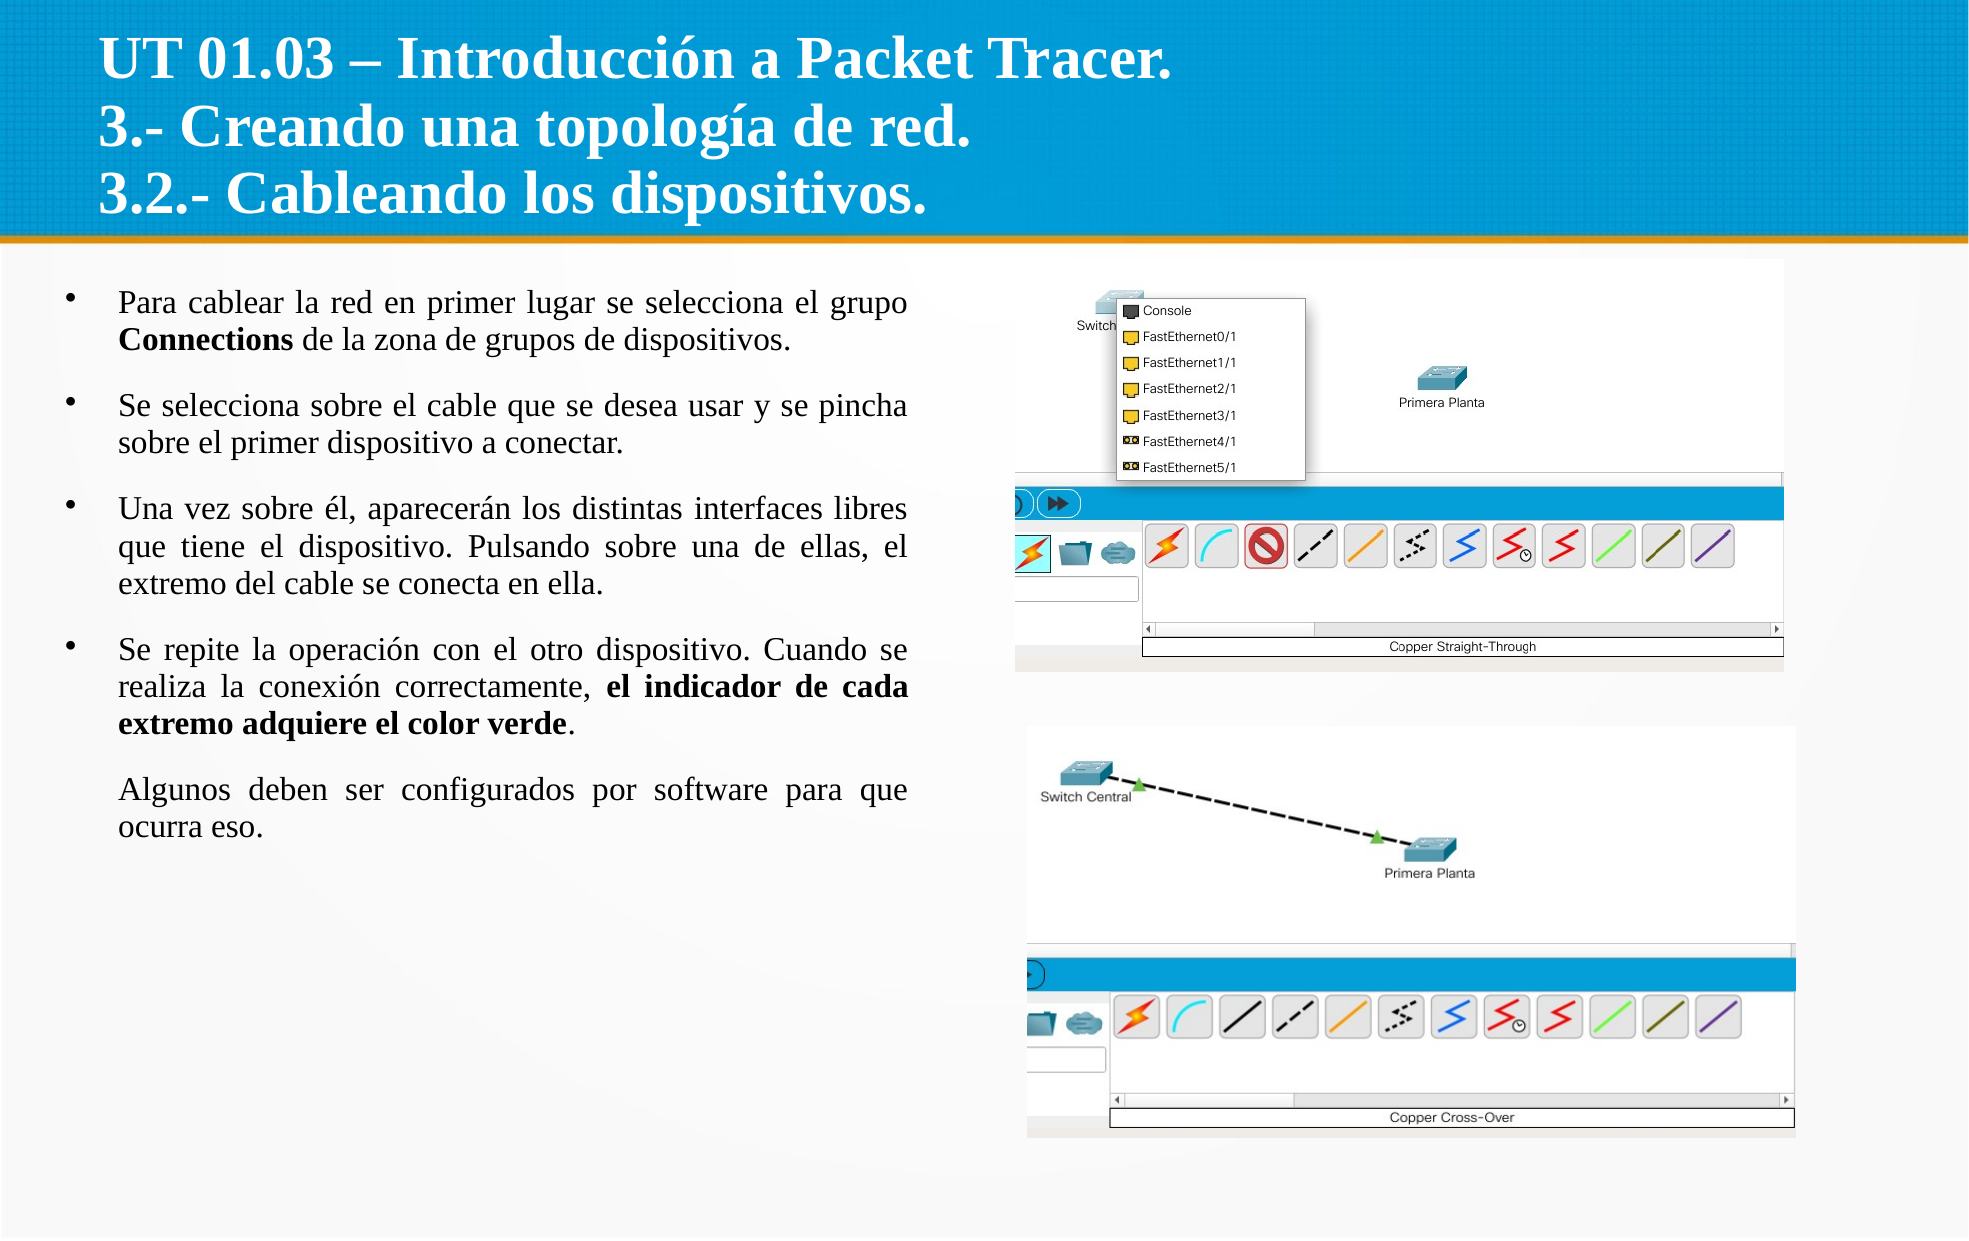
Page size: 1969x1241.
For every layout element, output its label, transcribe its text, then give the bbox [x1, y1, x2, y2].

title UT 01.03 – Introducción a Packet Tracer. 3.- Creando una topología de red. 3.2.- Cableando los dispositivos. [98, 19, 1870, 227]
list Para cablear la red en primer lugar se selecciona el grupo Connections de la zona de grupos de dispositivos. Se selecciona sobre el cable que se desea usar y se pincha sobre el primer dispositivo a conectar. Una vez sobre él, aparecerán los distintas interfaces libres que tiene el dispositivo. Pulsando sobre una de ellas, el extremo del cable se conecta en ella. Se repite la operación con el otro dispositivo. Cuando se realiza la conexión correctamente, el indicador de cada extremo adquiere el color verde. Algunos deben ser configurados por software para que ocurra eso. [47, 283, 910, 662]
picture [0, 233, 1969, 1241]
